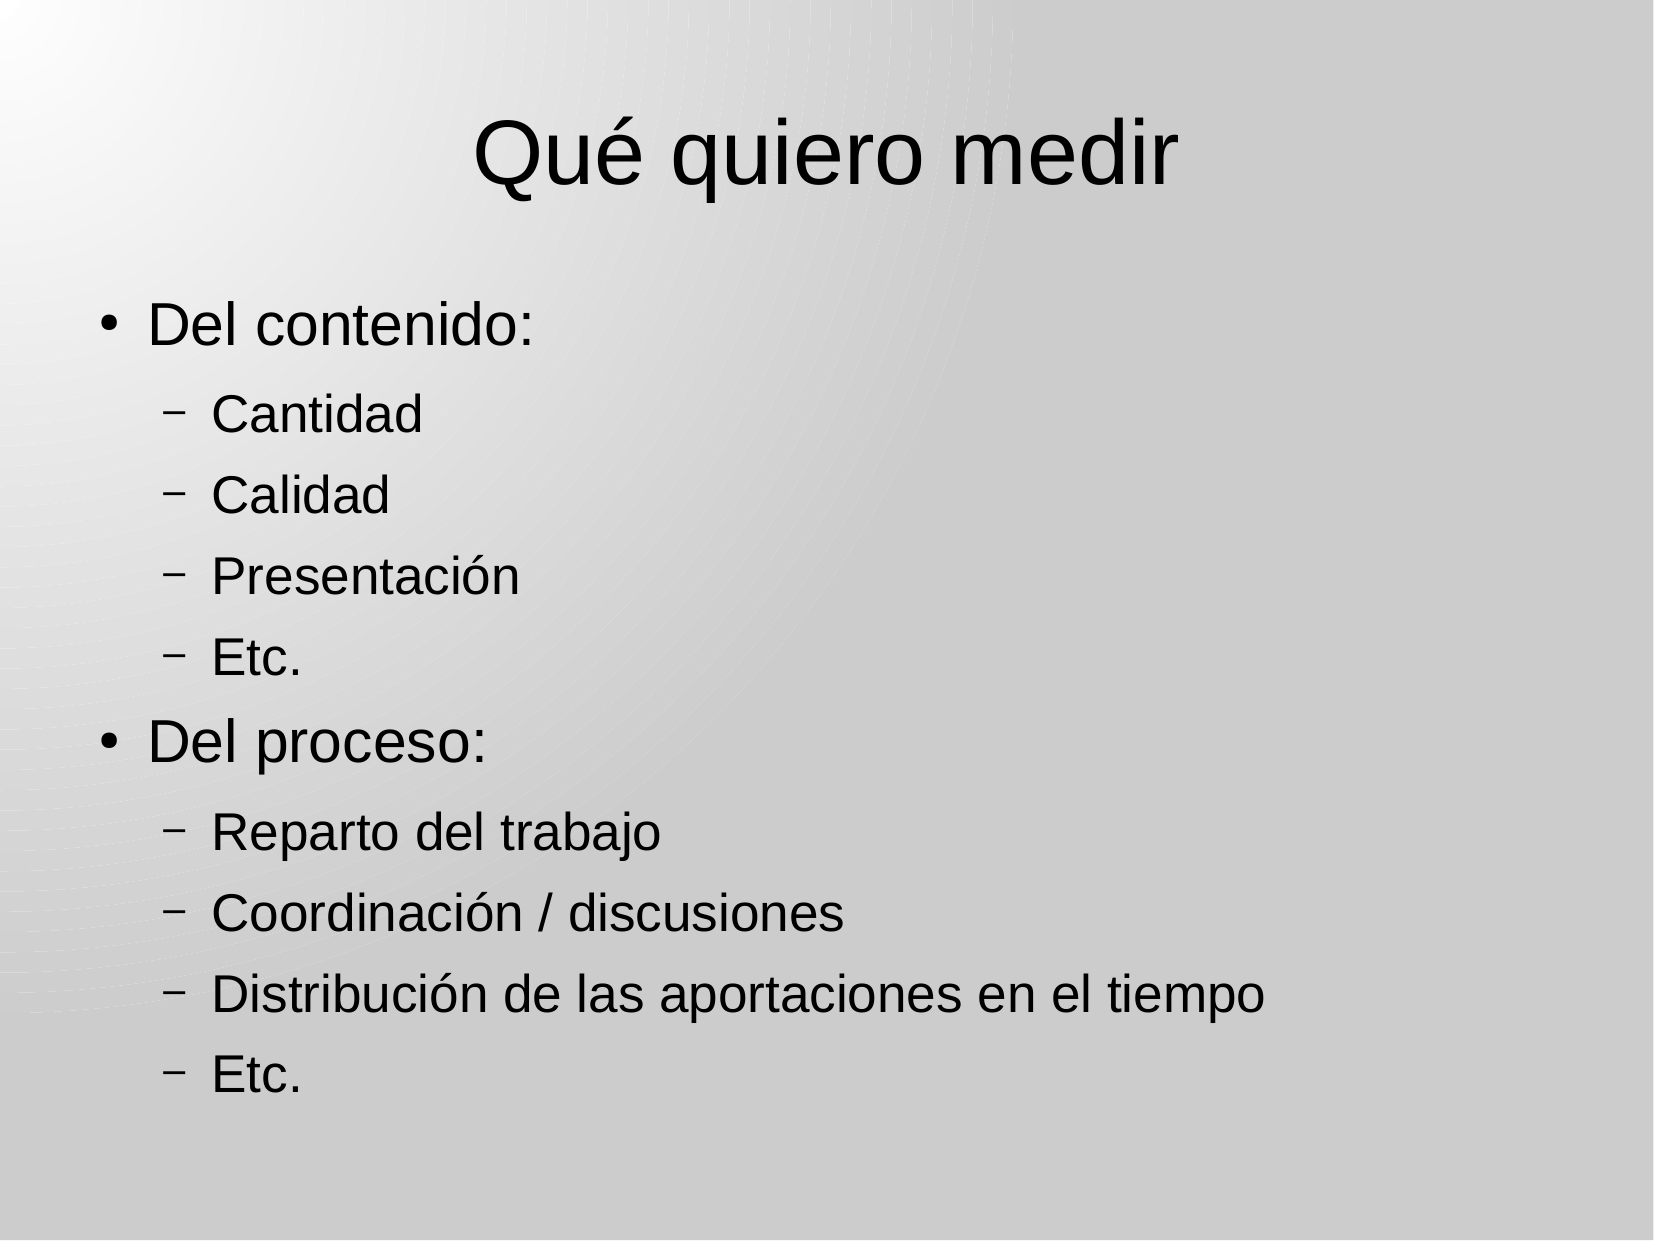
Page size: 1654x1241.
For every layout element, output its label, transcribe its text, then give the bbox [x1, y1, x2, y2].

list Del contenido: Cantidad Calidad Presentación Etc. Del proceso: Reparto del trabajo Coordinación / discusiones Distribución de las aportaciones en el tiempo Etc. [82, 290, 1538, 1109]
title Qué quiero medir [82, 49, 1571, 257]
